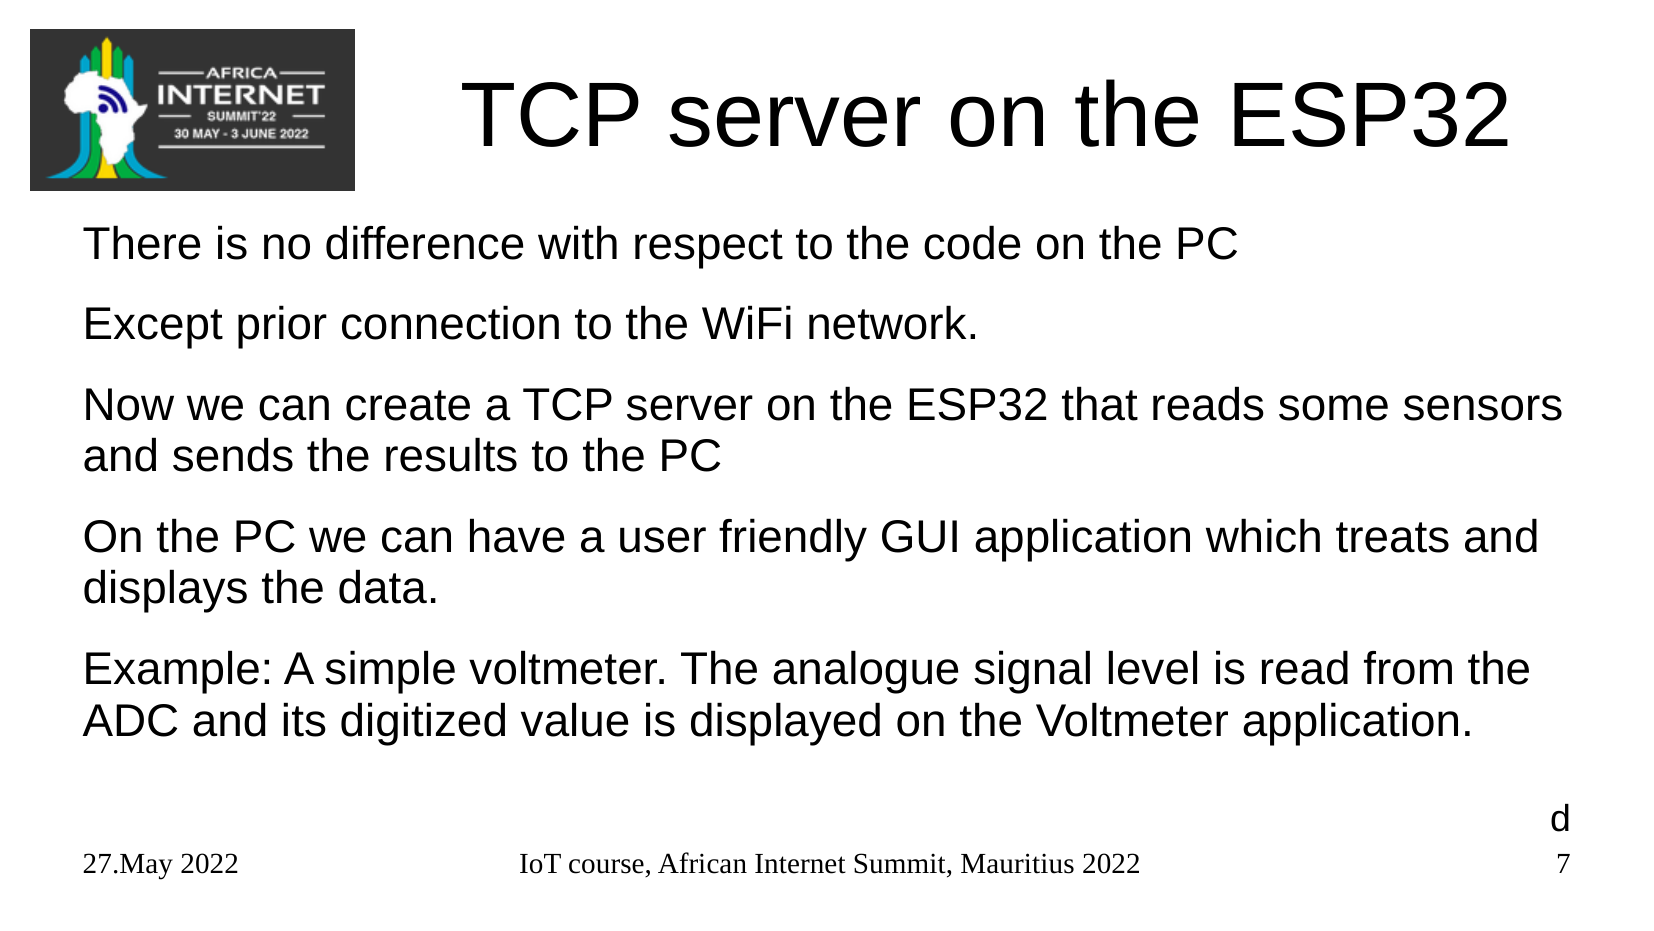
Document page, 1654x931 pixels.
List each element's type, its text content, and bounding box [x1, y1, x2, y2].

list There is no difference with respect to the code on the PC Except prior connection to the WiFi network. Now we can create a TCP server on the ESP32 that reads some sensors and sends the results to the PC On the PC we can have a user friendly GUI application which treats and displays the data. Example: A simple voltmeter. The analogue signal level is read from the ADC and its digitized value is displayed on the Voltmeter application. [82, 217, 1571, 758]
text_box d [1535, 790, 1586, 847]
picture [30, 29, 355, 191]
title TCP server on the ESP32 [403, 37, 1571, 193]
